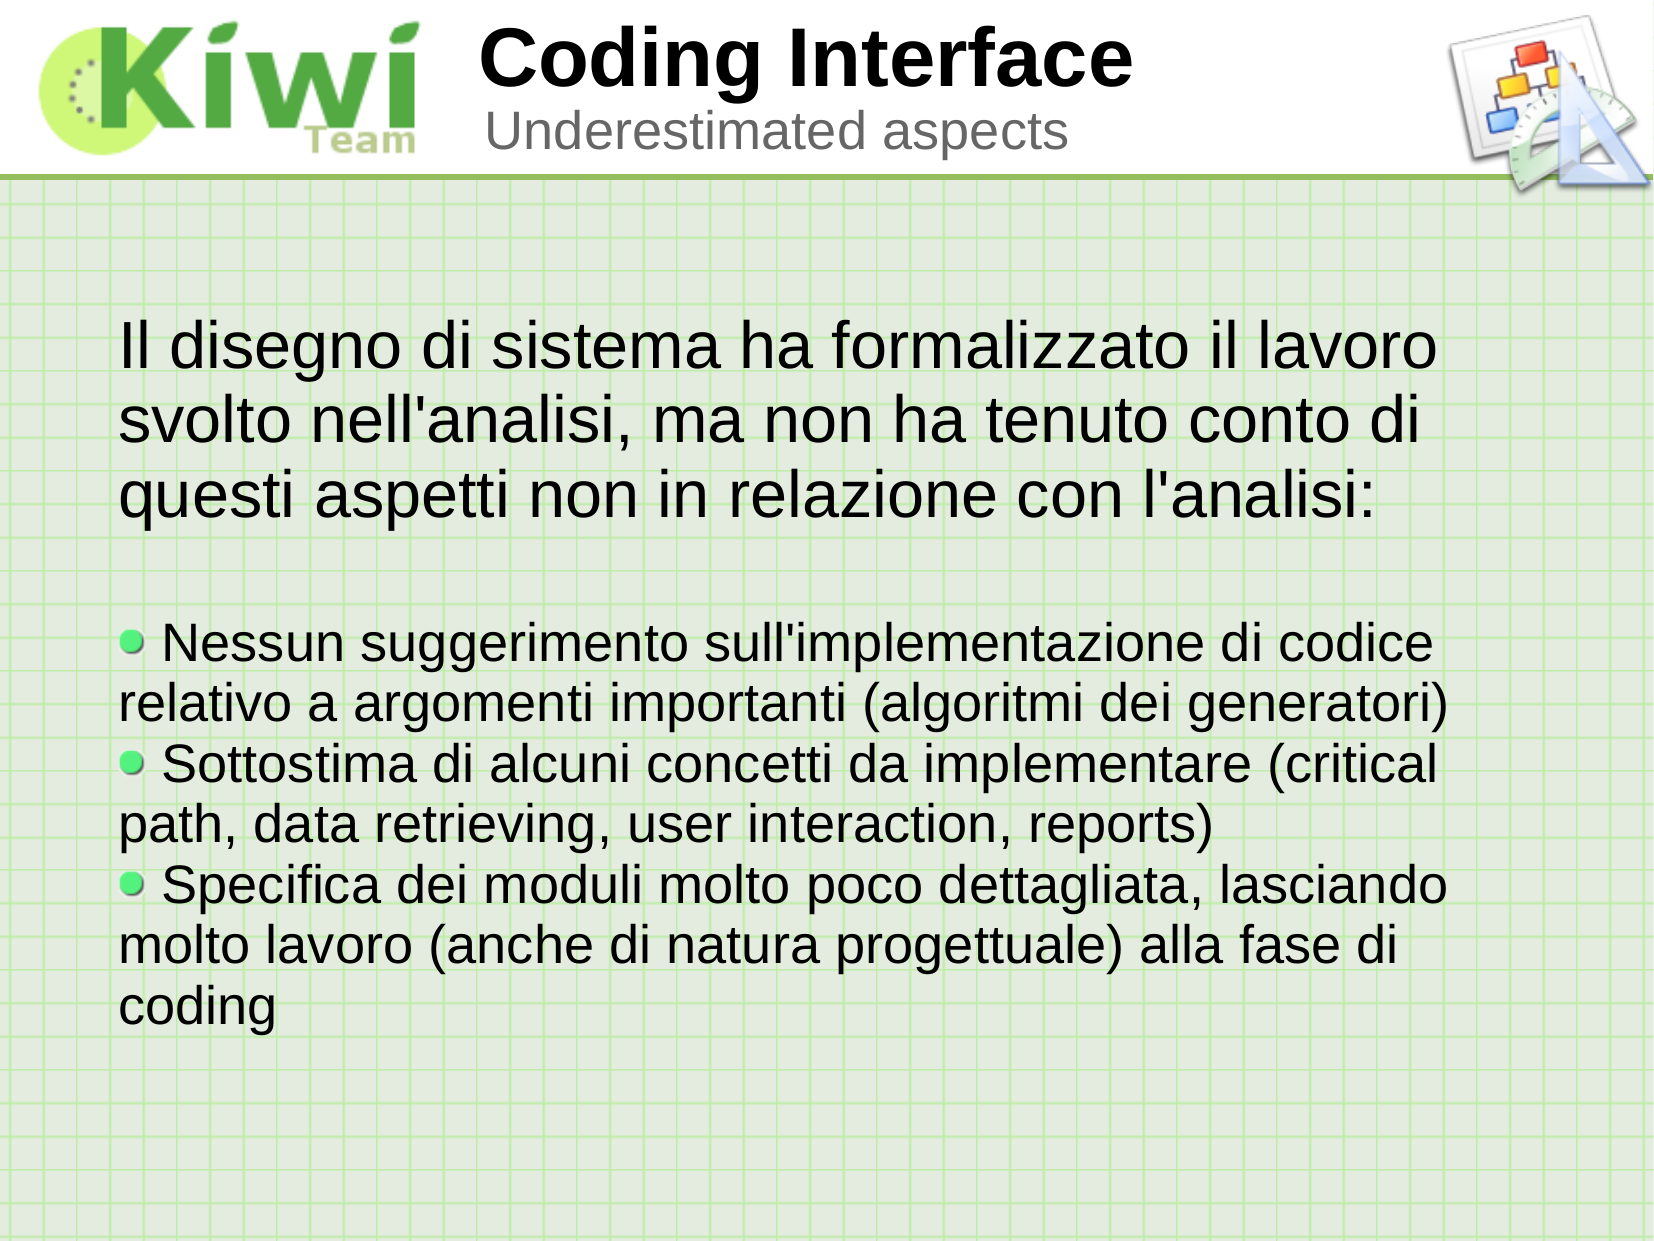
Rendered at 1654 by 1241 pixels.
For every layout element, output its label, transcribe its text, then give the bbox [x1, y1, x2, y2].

picture [0, 0, 1654, 1241]
subtitle Il disegno di sistema ha formalizzato il lavoro svolto nell'analisi, ma non ha tenuto conto di questi aspetti non in relazione con l'analisi: [118, 307, 1477, 532]
title Coding Interface [478, 8, 1211, 107]
text_box Nessun suggerimento sull'implementazione di codice relativo a argomenti importanti (algoritmi dei generatori) Sottostima di alcuni concetti da implementare (critical path, data retrieving, user interaction, reports) Specifica dei moduli molto poco dettagliata, lasciando molto lavoro (anche di natura progettuale) alla fase di coding [118, 541, 1536, 1093]
title Underestimated aspects [484, 88, 1312, 173]
text_box [0, 0, 1446, 174]
picture [29, 7, 438, 166]
